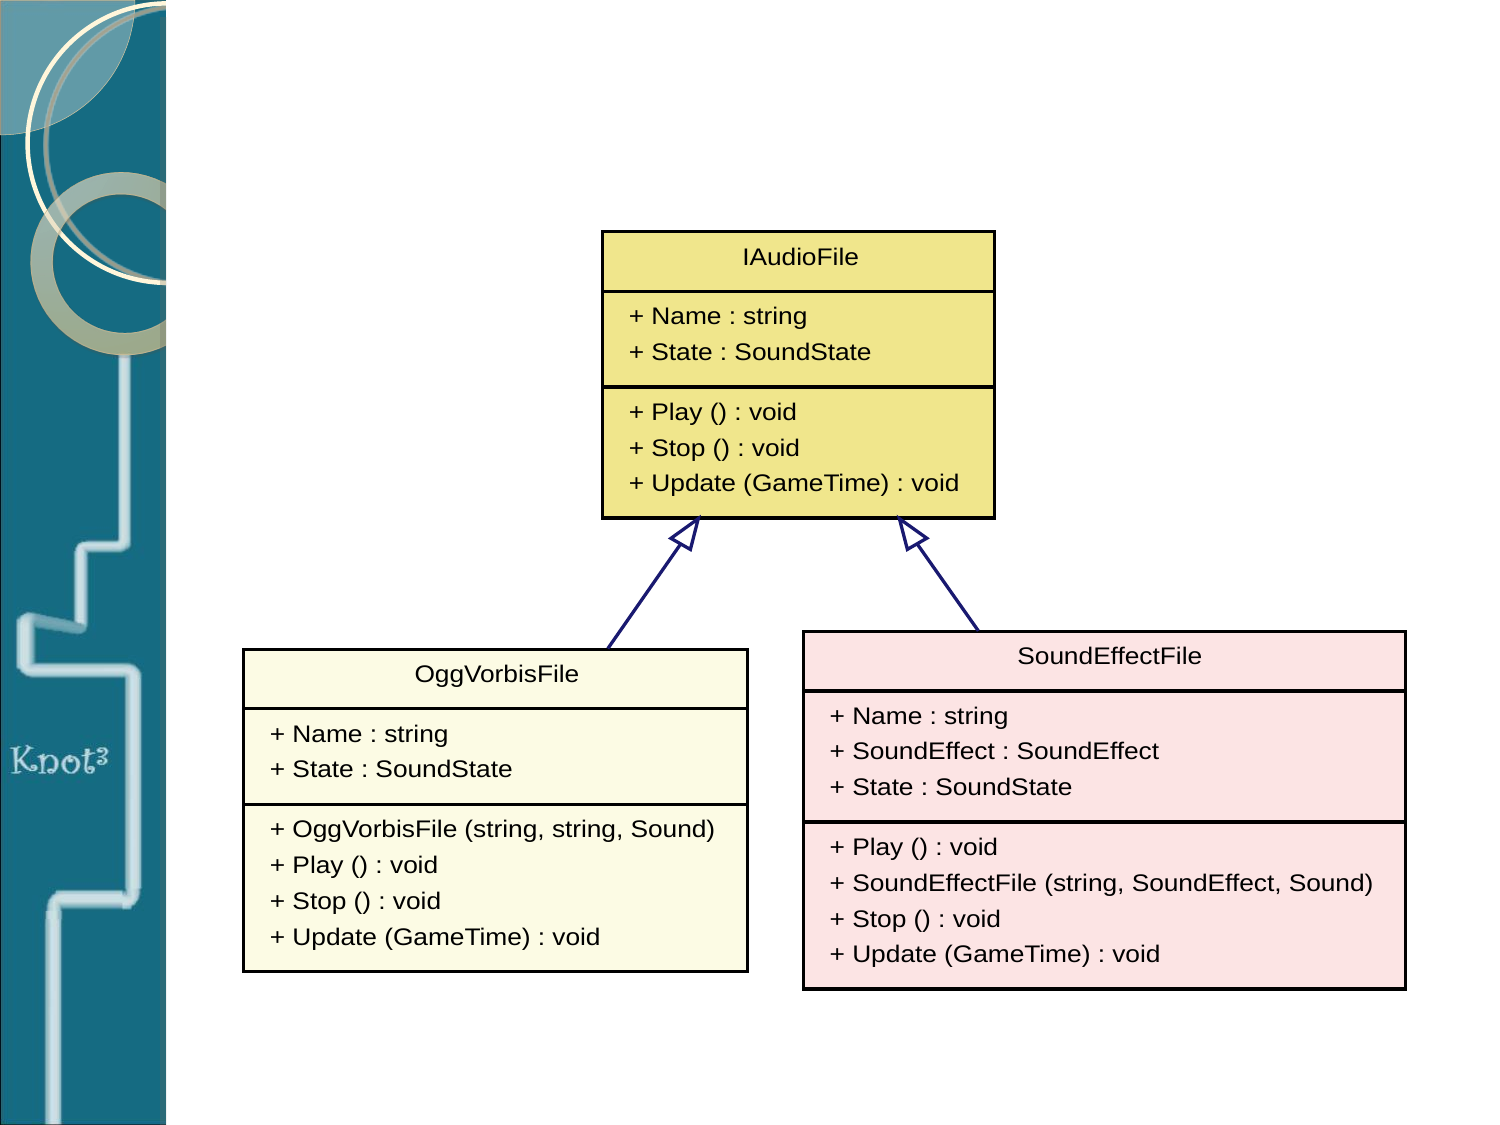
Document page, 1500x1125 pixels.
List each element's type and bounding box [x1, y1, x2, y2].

picture [136, 0, 166, 4]
picture [0, 11, 166, 1125]
picture [231, 216, 1418, 1004]
